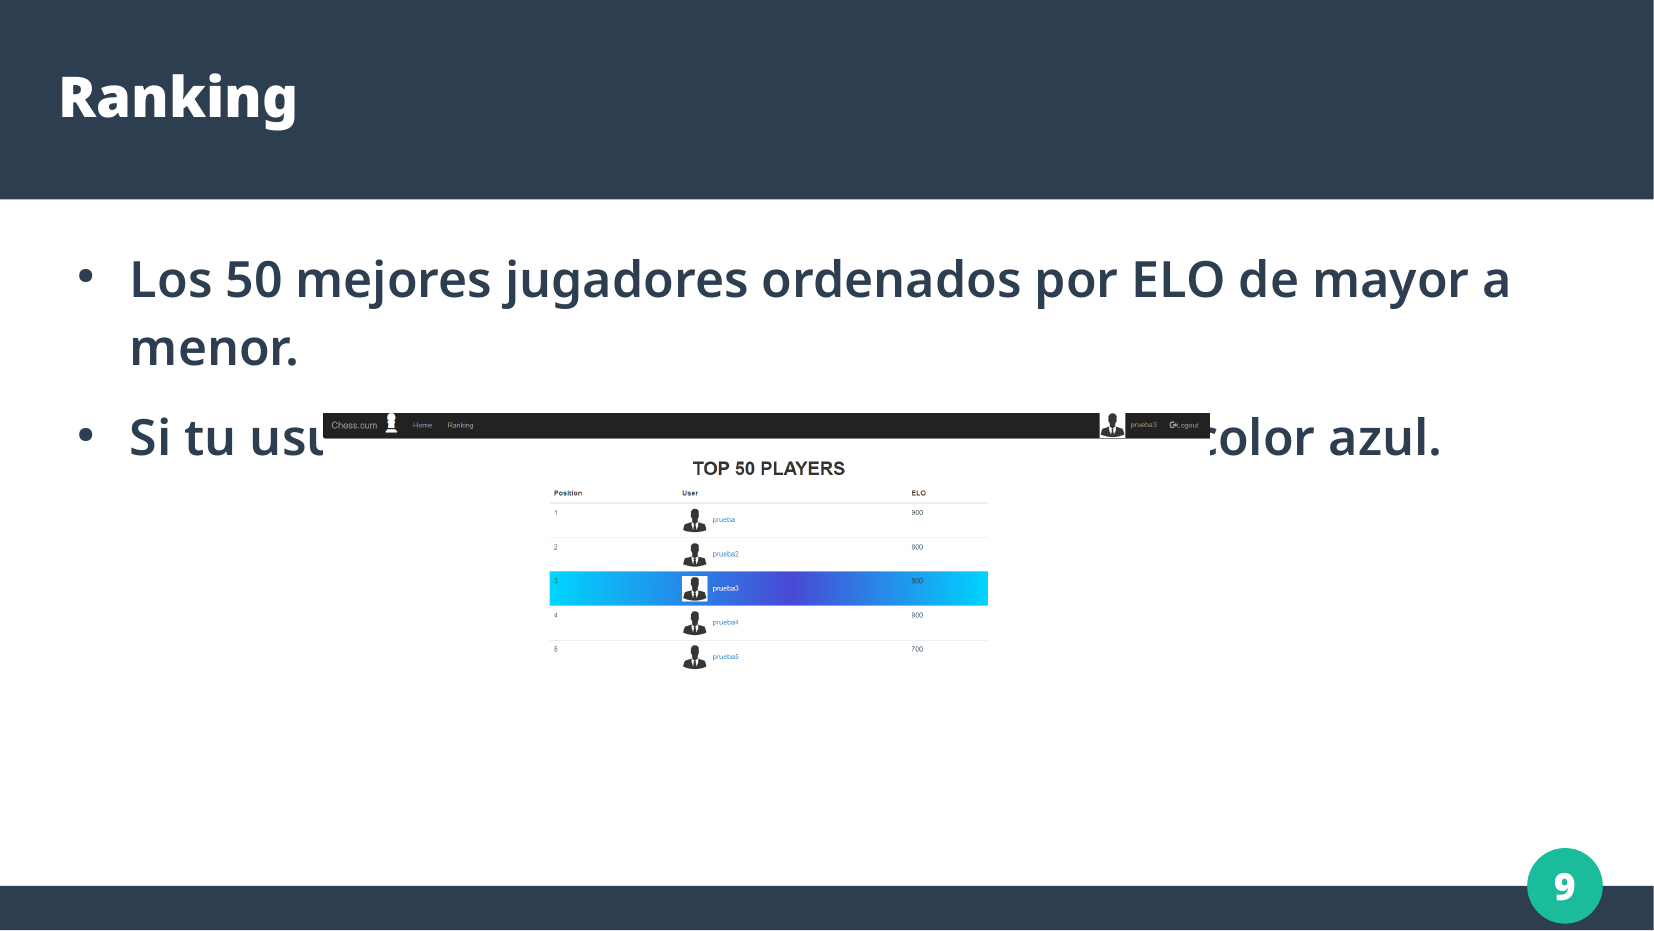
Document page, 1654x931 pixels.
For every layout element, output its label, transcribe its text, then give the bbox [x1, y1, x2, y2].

title Ranking [59, 37, 1595, 155]
picture [323, 413, 1210, 827]
list Los 50 mejores jugadores ordenados por ELO de mayor a menor. Si tu usuario está en el top es destacado de color azul. [59, 243, 1595, 864]
